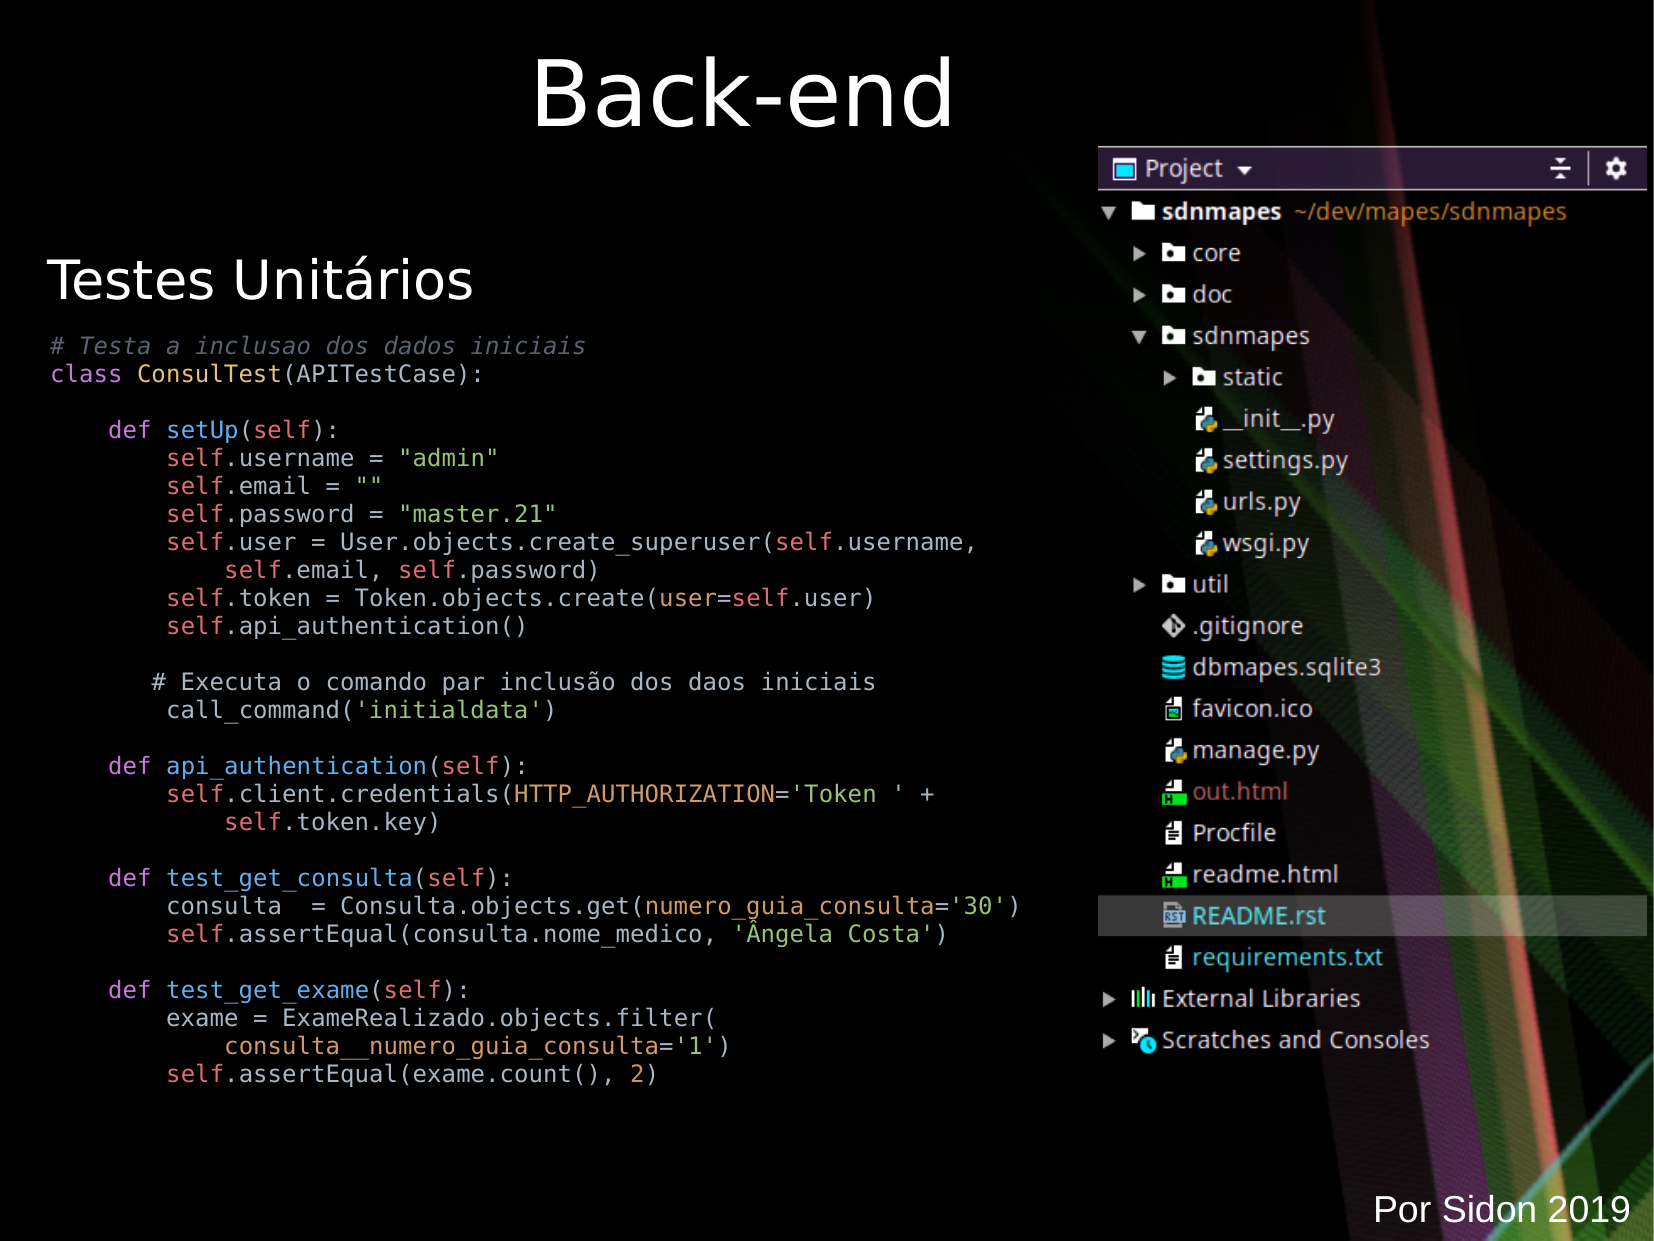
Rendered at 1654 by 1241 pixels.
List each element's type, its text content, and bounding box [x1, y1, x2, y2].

title Back-end [519, 35, 969, 154]
text_box # Testa a inclusao dos dados iniciais class ConsulTest(APITestCase): def setUp(self): self.username = "admin" self.email = "" self.password = "master.21" self.user = User.objects.create_superuser(self.username, self.email, self.password) self.token = Token.objects.create(user=self.user) self.api_authentication() # Executa o comando par inclusão dos daos iniciais call_command('initialdata') def api_authentication(self): self.client.credentials(HTTP_AUTHORIZATION='Token ' + self.token.key) def test_get_consulta(self): consulta = Consulta.objects.get(numero_guia_consulta='30') self.assertEqual(consulta.nome_medico, 'Ângela Costa') def test_get_exame(self): exame = ExameRealizado.objects.filter( consulta__numero_guia_consulta='1') self.assertEqual(exame.count(), 2) [35, 324, 1037, 1170]
title Testes Unitários [47, 242, 532, 319]
picture [0, 0, 1654, 1241]
text_box Por Sidon 2019 [1358, 1181, 1646, 1238]
